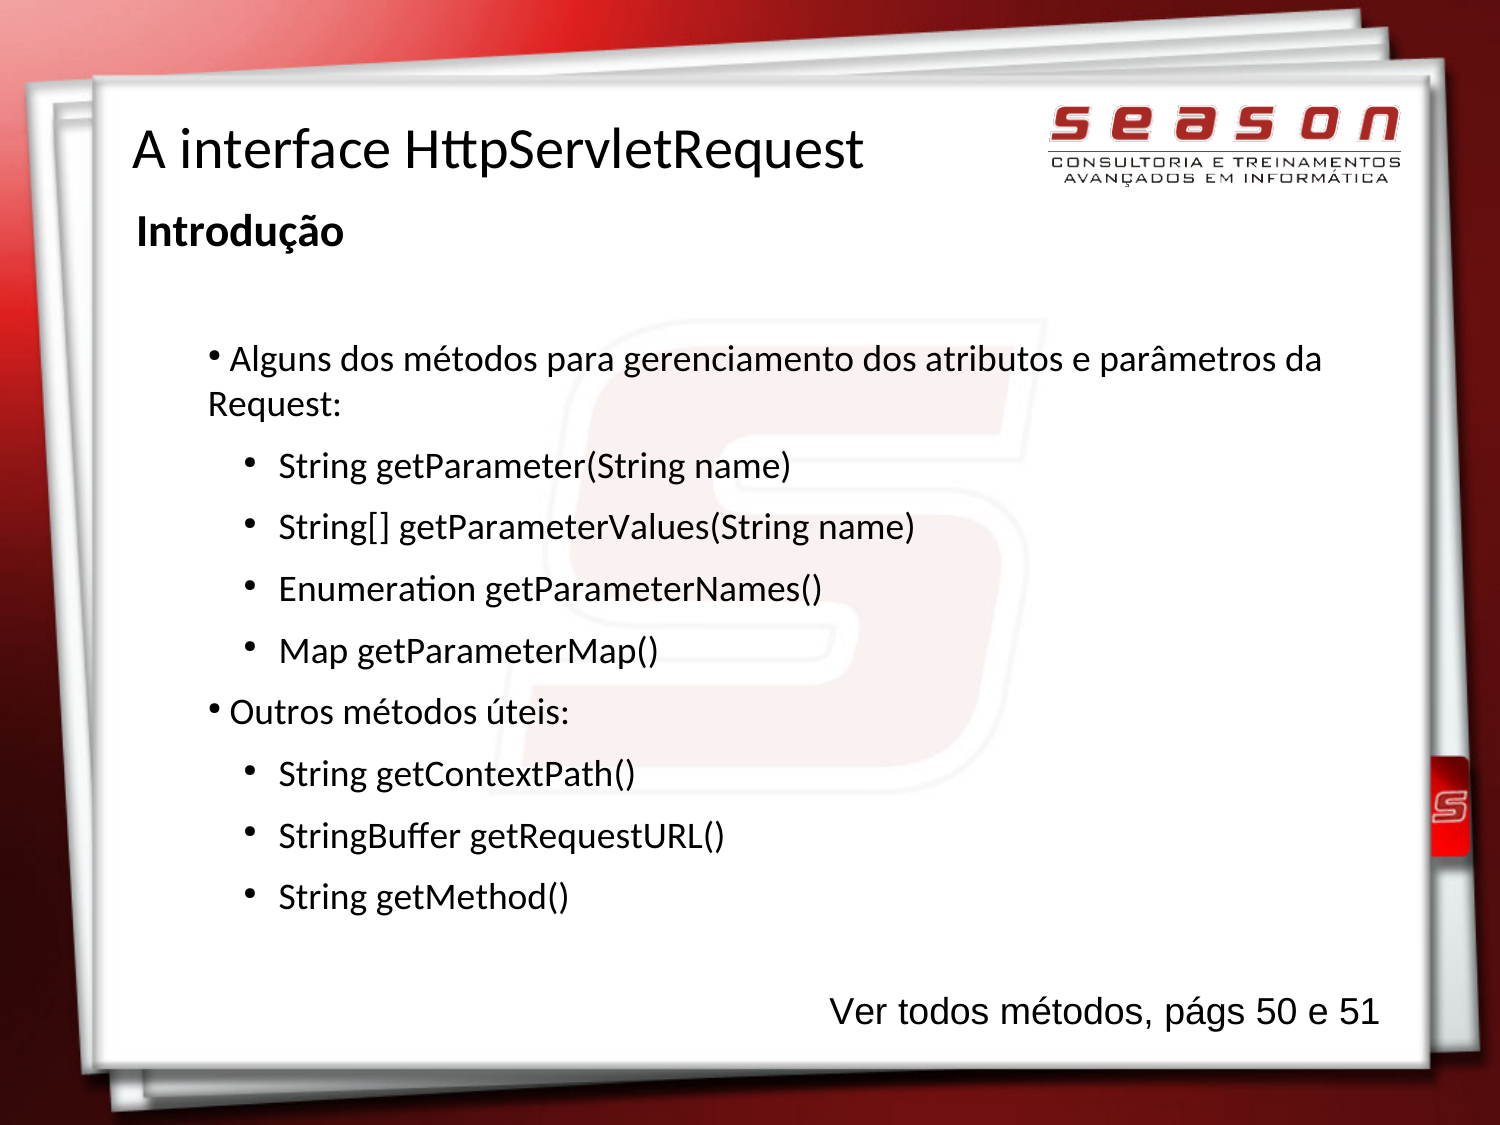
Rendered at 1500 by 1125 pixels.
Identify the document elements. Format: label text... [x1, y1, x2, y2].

title A interface HttpServletRequest [118, 33, 1394, 257]
picture [0, 0, 1500, 1125]
text_box Introdução [119, 200, 1240, 256]
text_box Ver todos métodos, págs 50 e 51 [708, 979, 1396, 1040]
text_box Alguns dos métodos para gerenciamento dos atributos e parâmetros da Request: String getParameter(String name) String[] getParameterValues(String name) Enumeration getParameterNames() Map getParameterMap() Outros métodos úteis: String getContextPath() StringBuffer getRequestURL() String getMethod() [207, 334, 1328, 918]
